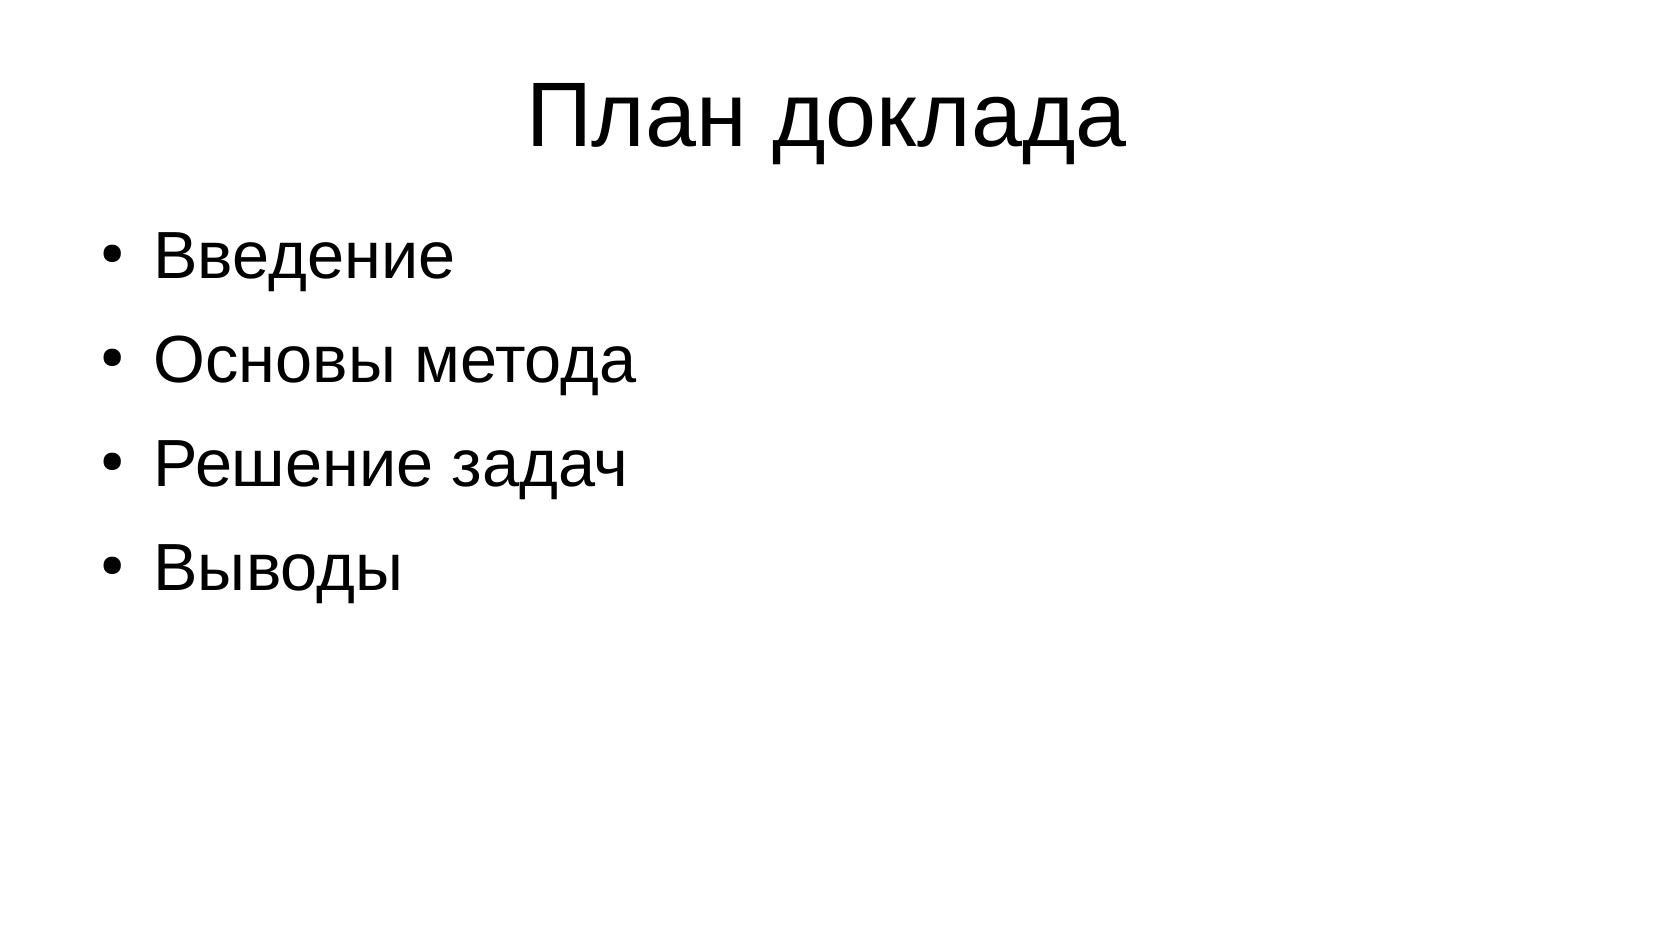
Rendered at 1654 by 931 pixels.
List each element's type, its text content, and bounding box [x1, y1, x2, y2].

list Введение Основы метода Решение задач Выводы [82, 217, 1571, 758]
title План доклада [82, 37, 1571, 193]
